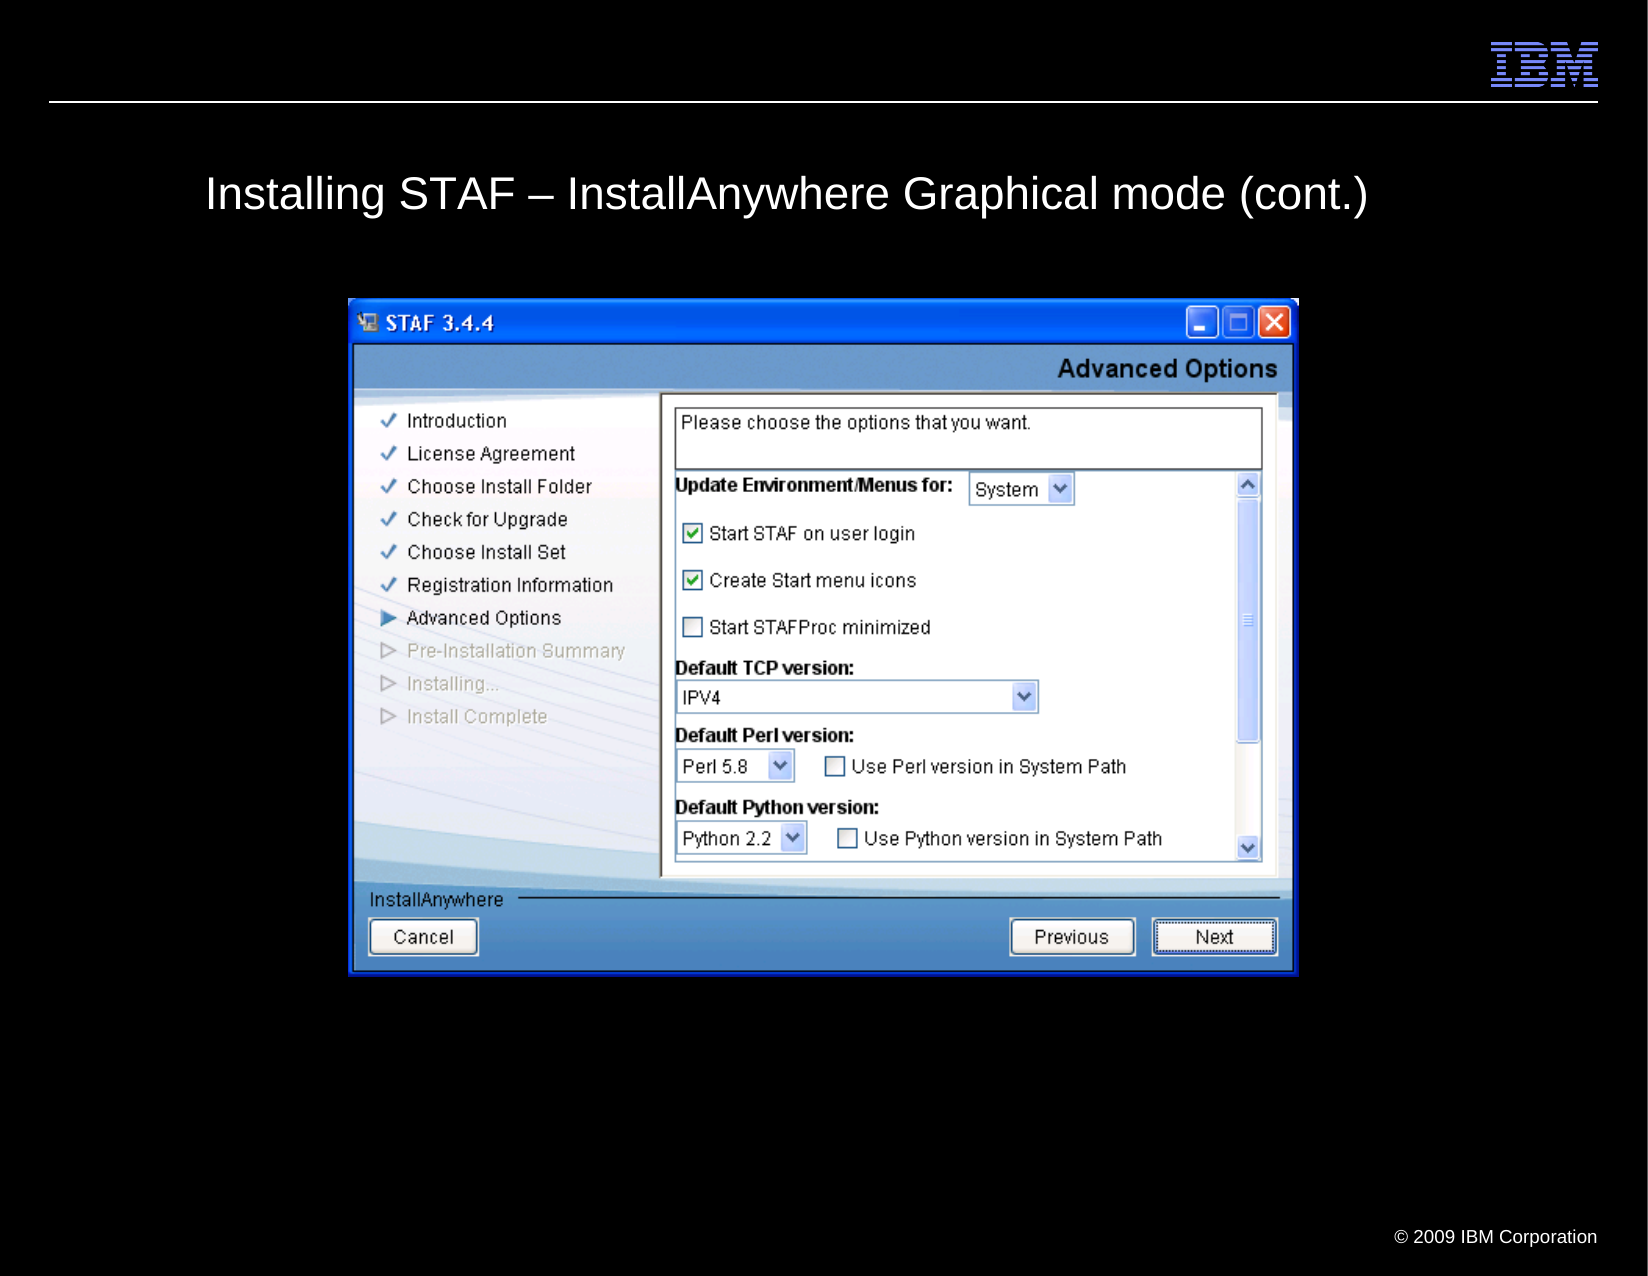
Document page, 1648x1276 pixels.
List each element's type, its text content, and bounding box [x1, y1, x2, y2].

picture [348, 298, 1299, 977]
title Installing STAF – InstallAnywhere Graphical mode (cont.) [188, 161, 1648, 255]
picture [1491, 42, 1598, 87]
